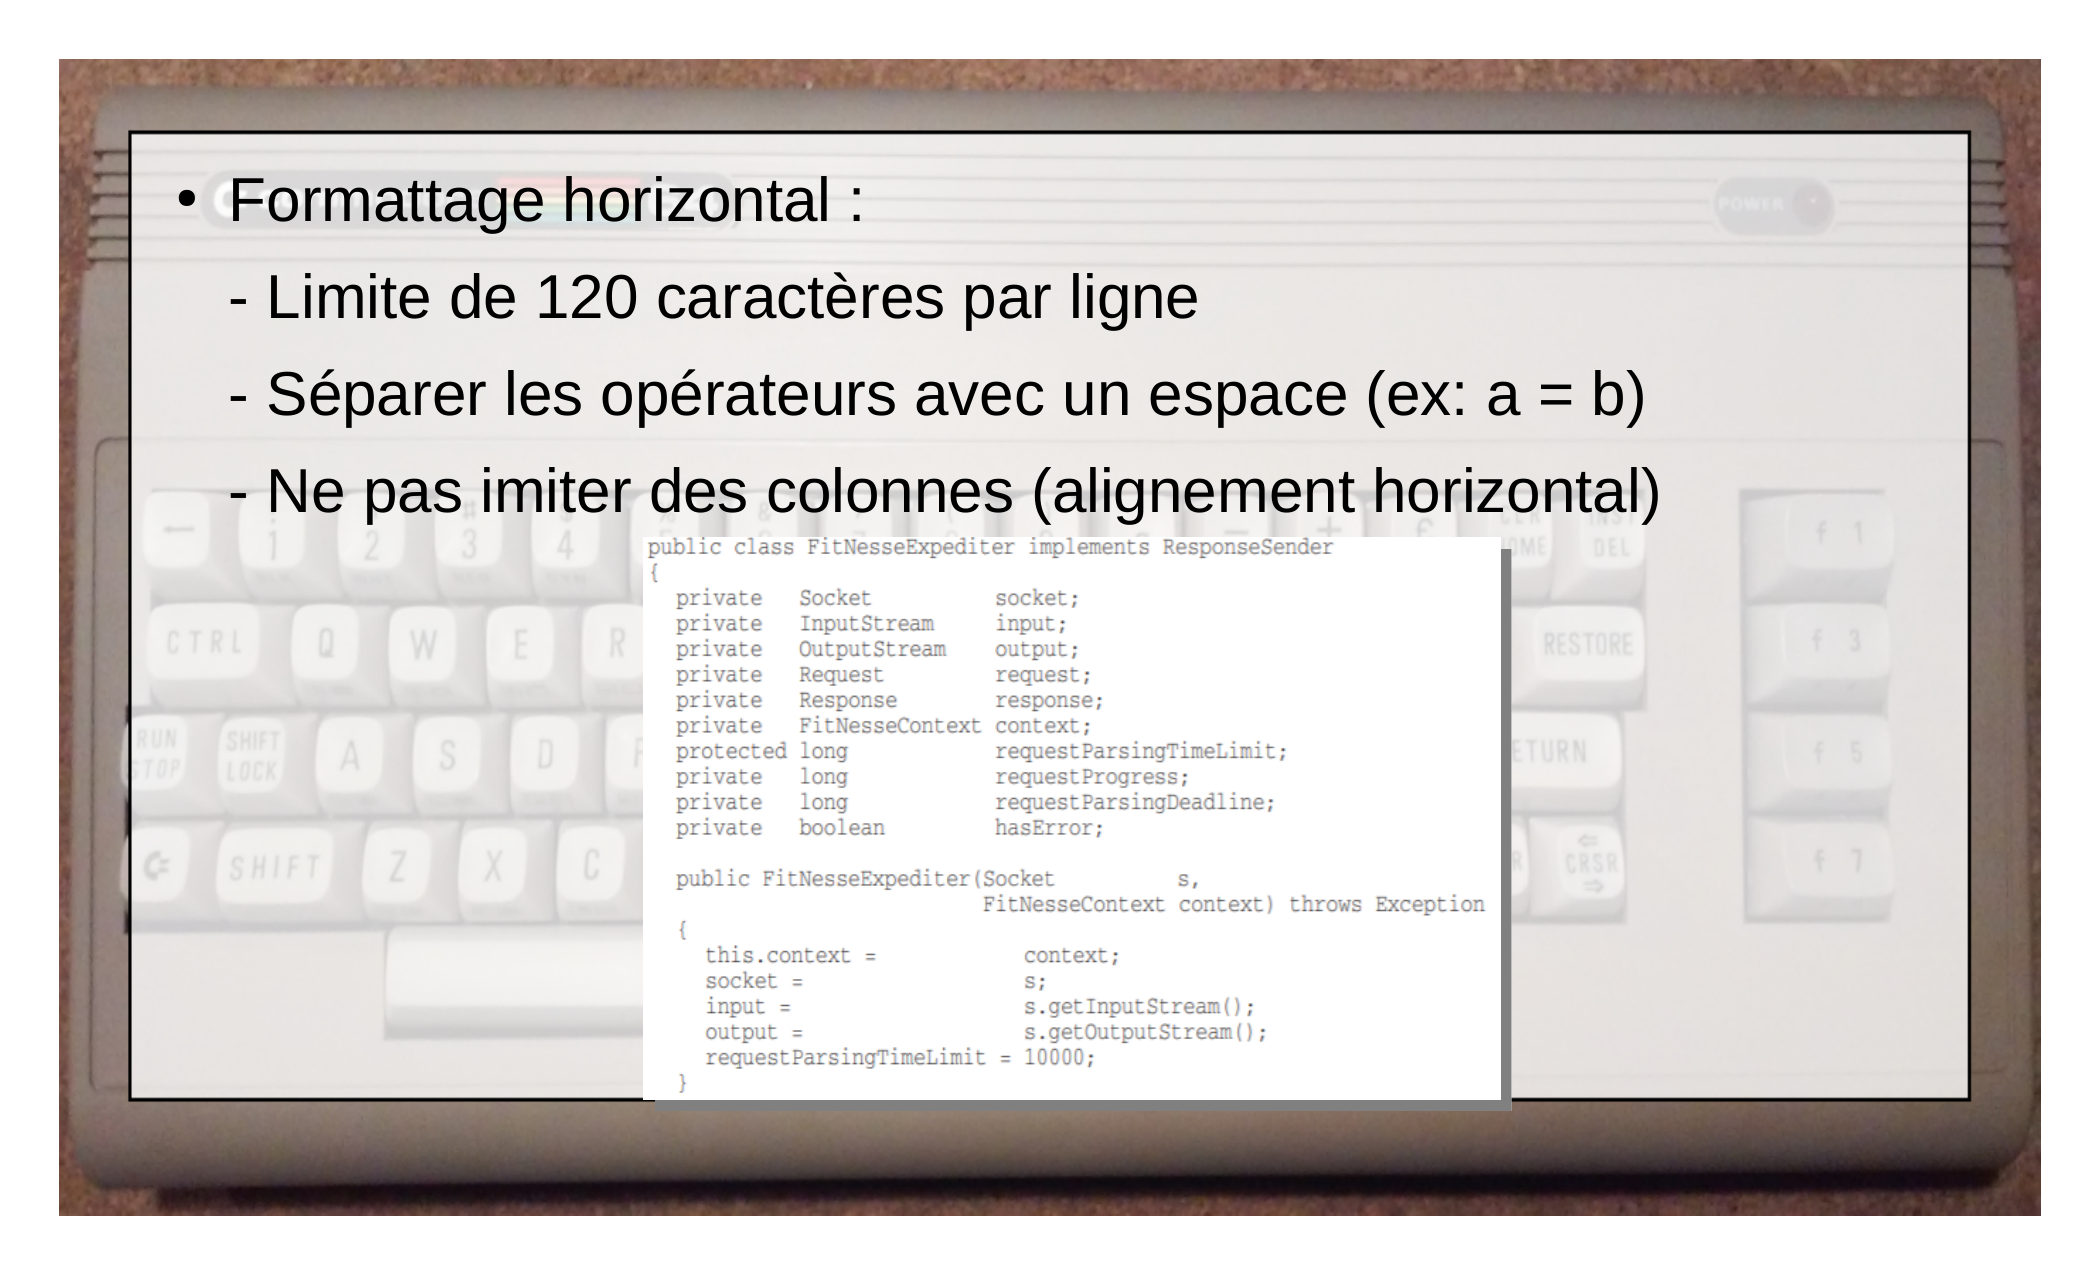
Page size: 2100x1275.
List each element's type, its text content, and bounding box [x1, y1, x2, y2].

picture [59, 59, 2041, 1216]
list Formattage horizontal : - Limite de 120 caractères par ligne - Séparer les opérateurs avec un espace (ex: a = b) - Ne pas imiter des colonnes (alignement horizontal) [158, 165, 1942, 1094]
